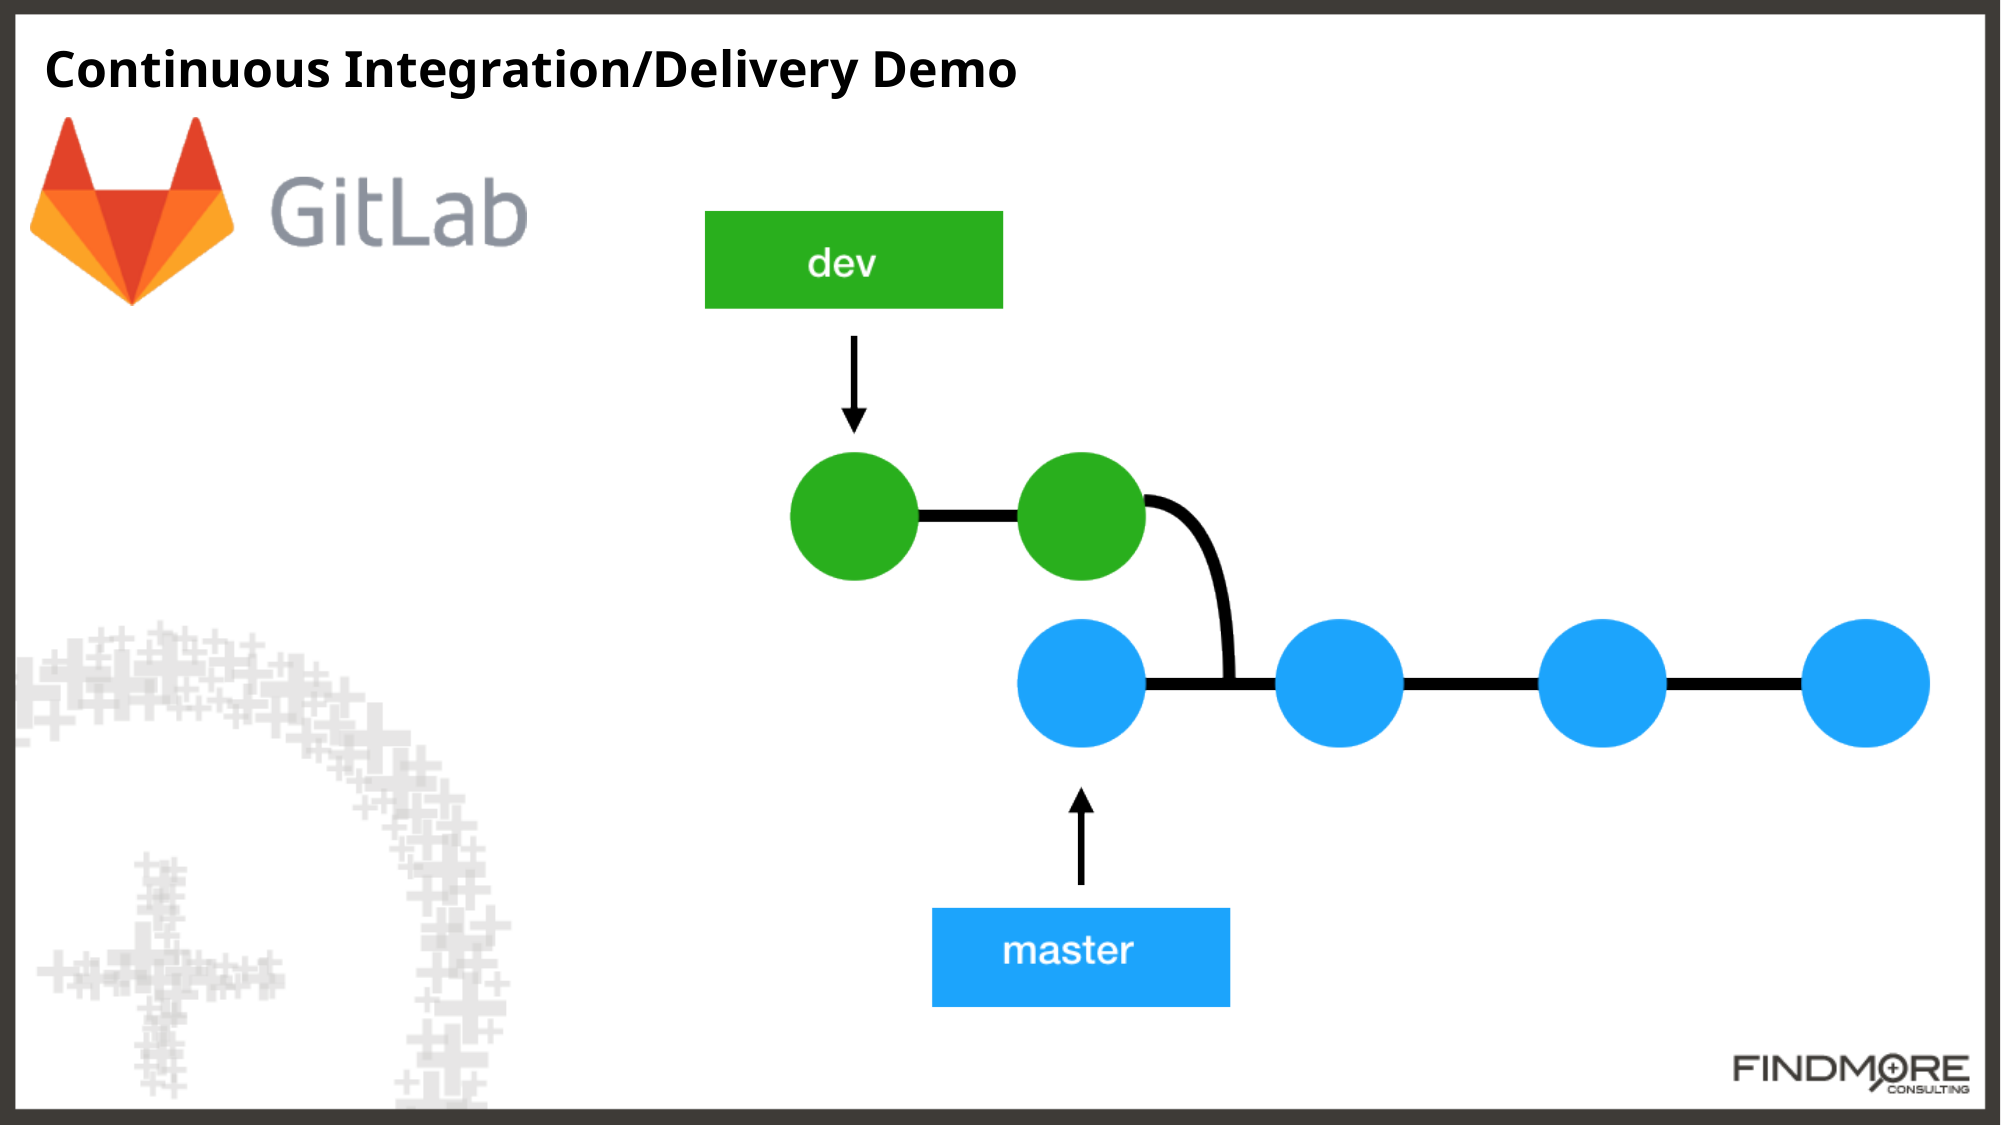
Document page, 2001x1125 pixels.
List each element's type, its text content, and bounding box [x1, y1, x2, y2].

picture [0, 0, 2001, 1125]
text_box Continuous Integration/Delivery Demo [29, 30, 1950, 1062]
